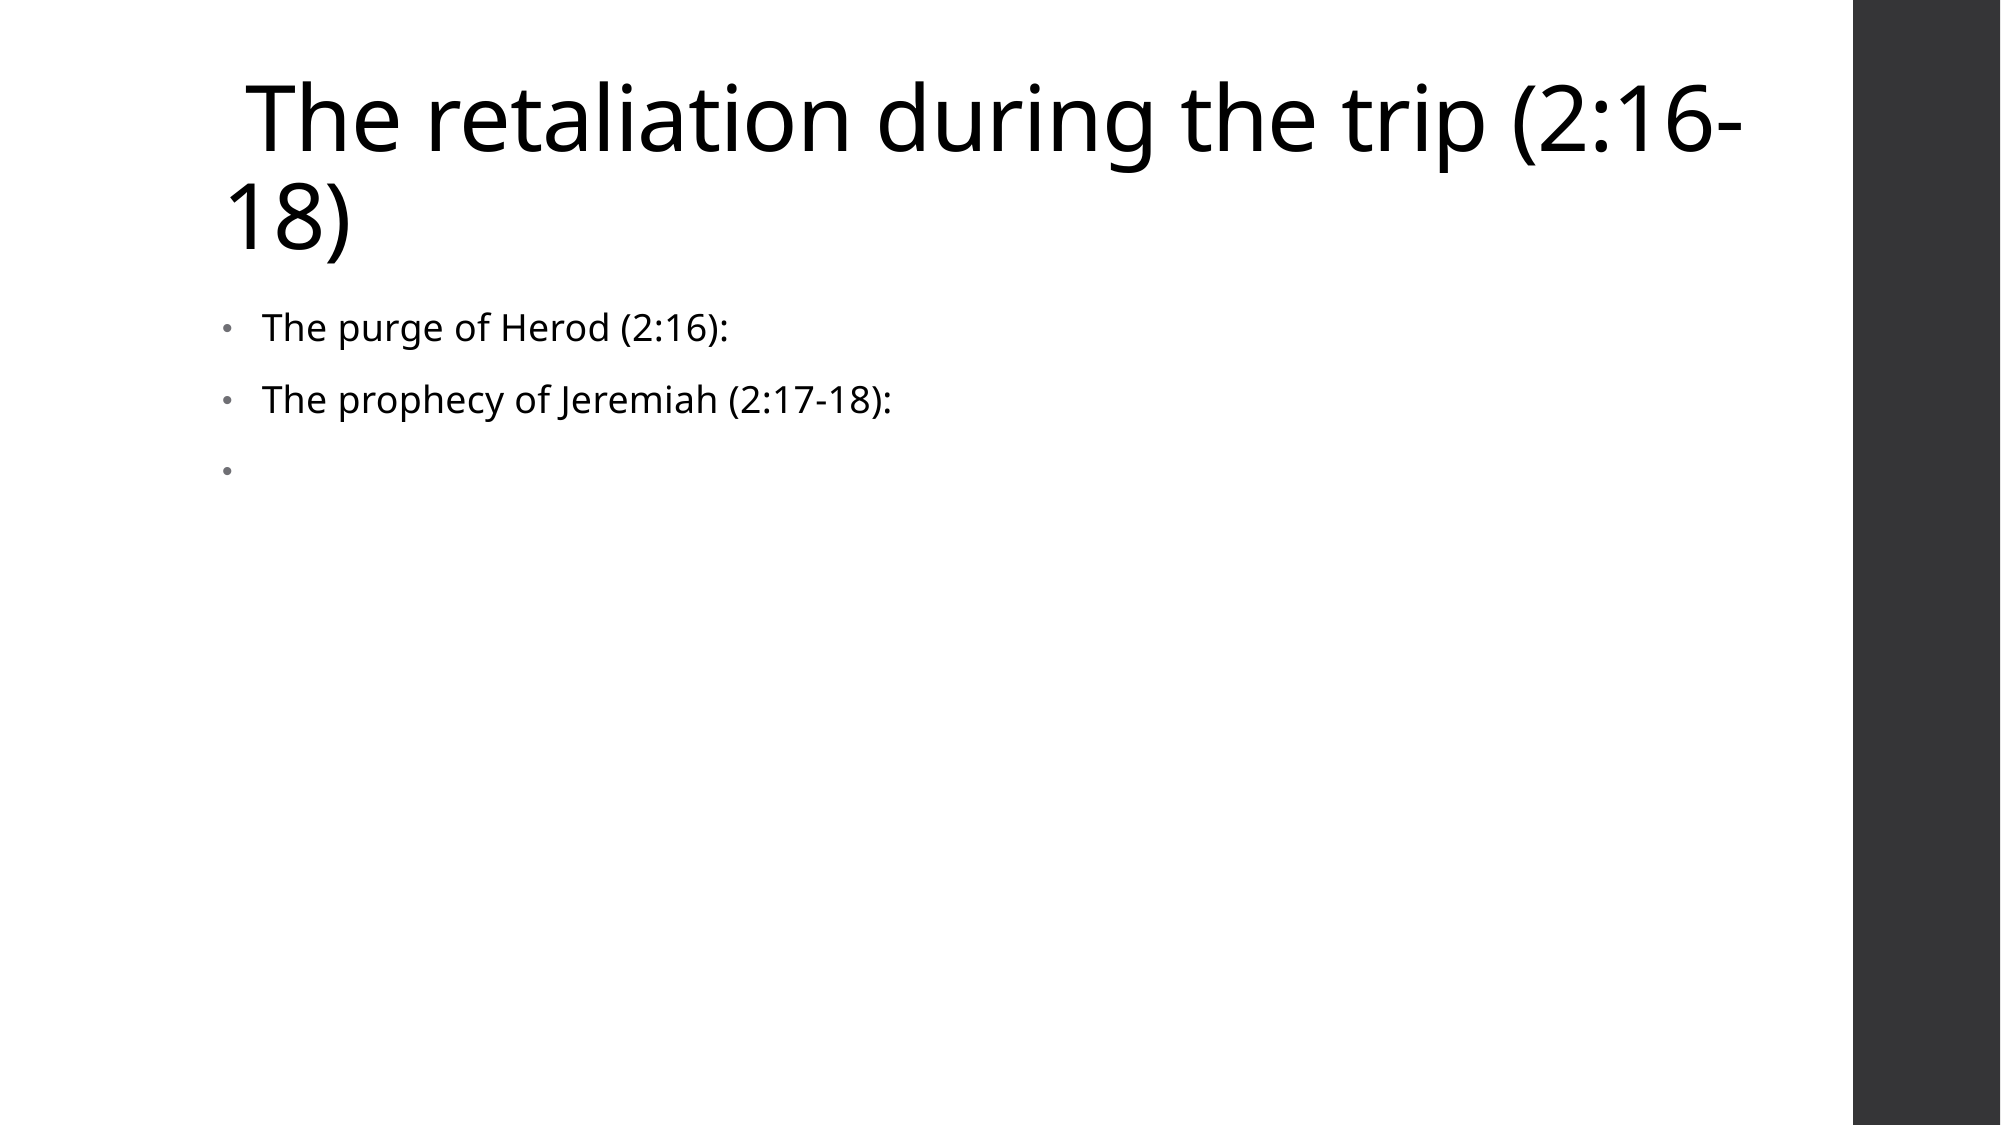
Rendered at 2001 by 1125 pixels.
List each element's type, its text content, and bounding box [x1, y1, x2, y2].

list The purge of Herod (2:16): The prophecy of Jeremiah (2:17-18): [206, 299, 1617, 1014]
title The retaliation during the trip (2:16-18) [206, 60, 1797, 278]
